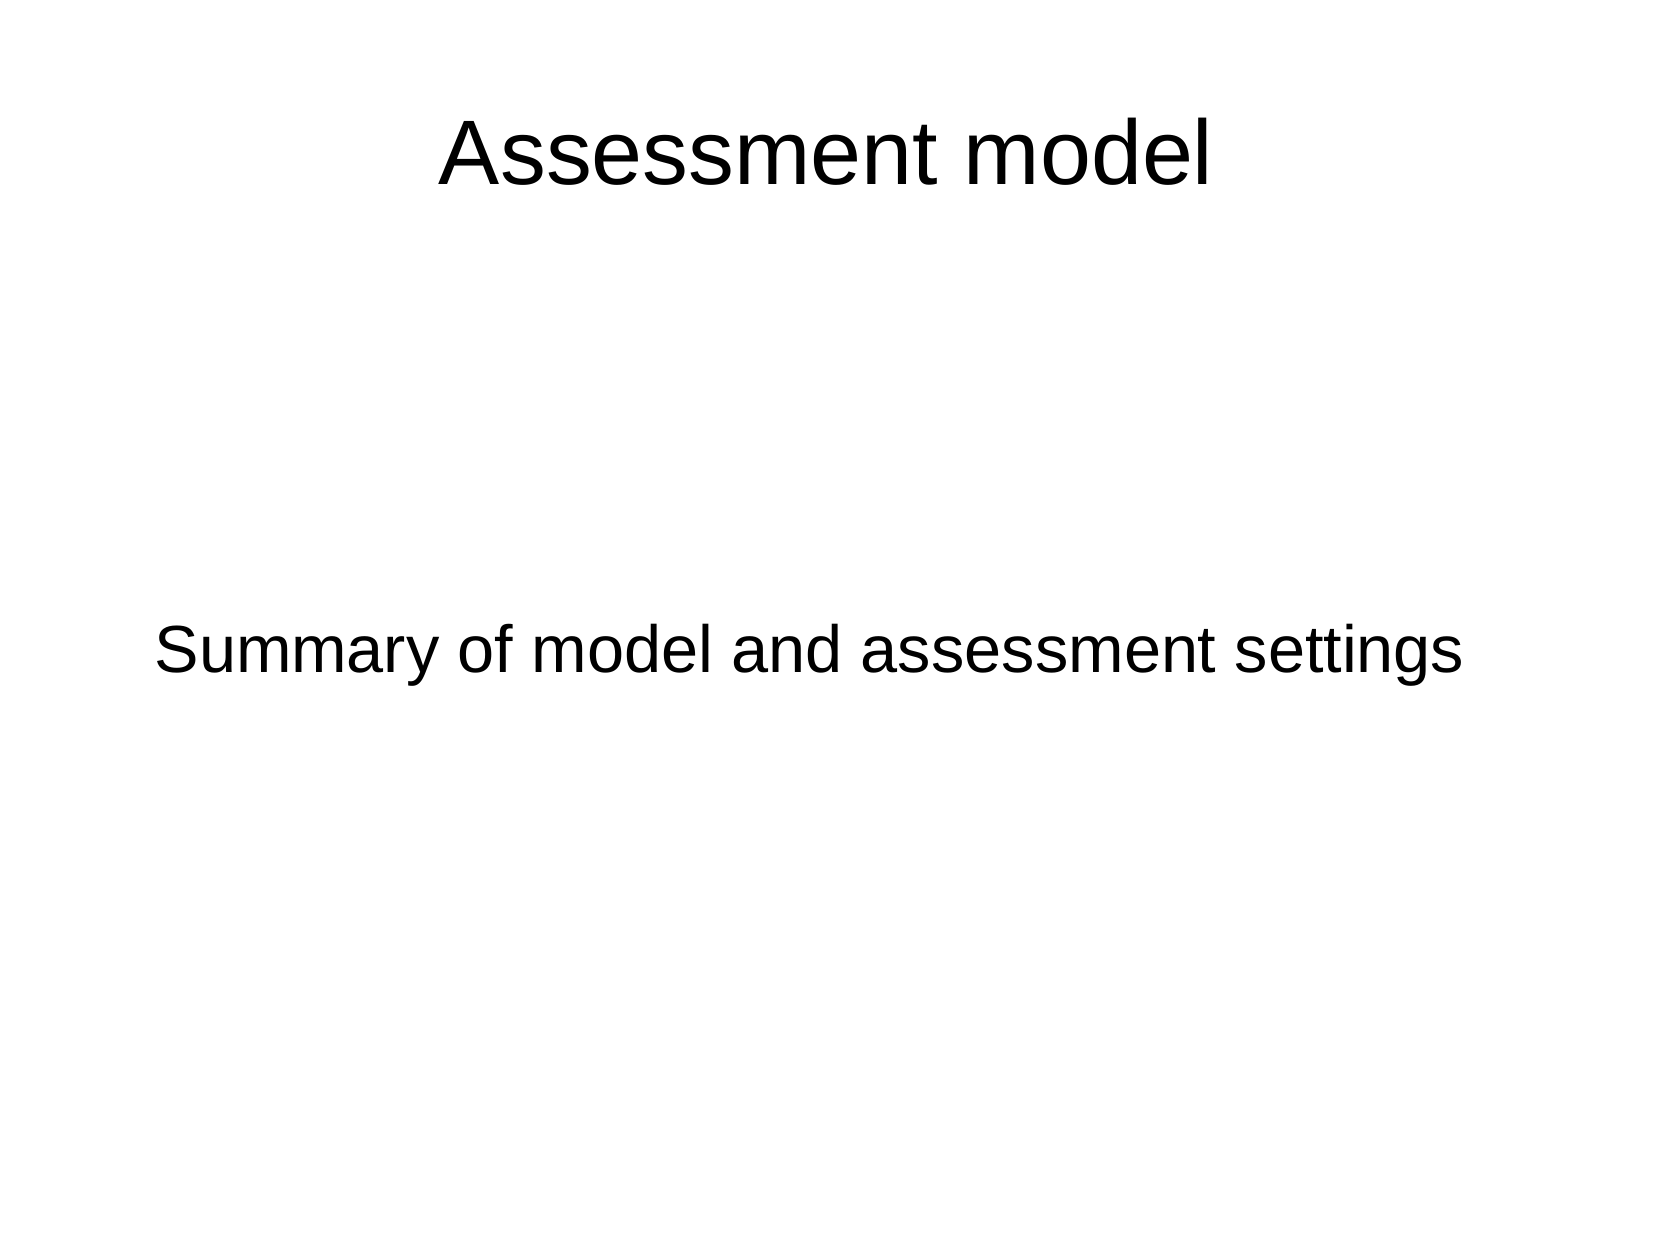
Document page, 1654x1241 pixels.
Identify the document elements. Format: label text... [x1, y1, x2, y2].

title Assessment model [82, 49, 1571, 257]
subtitle Summary of model and assessment settings [82, 290, 1538, 1010]
